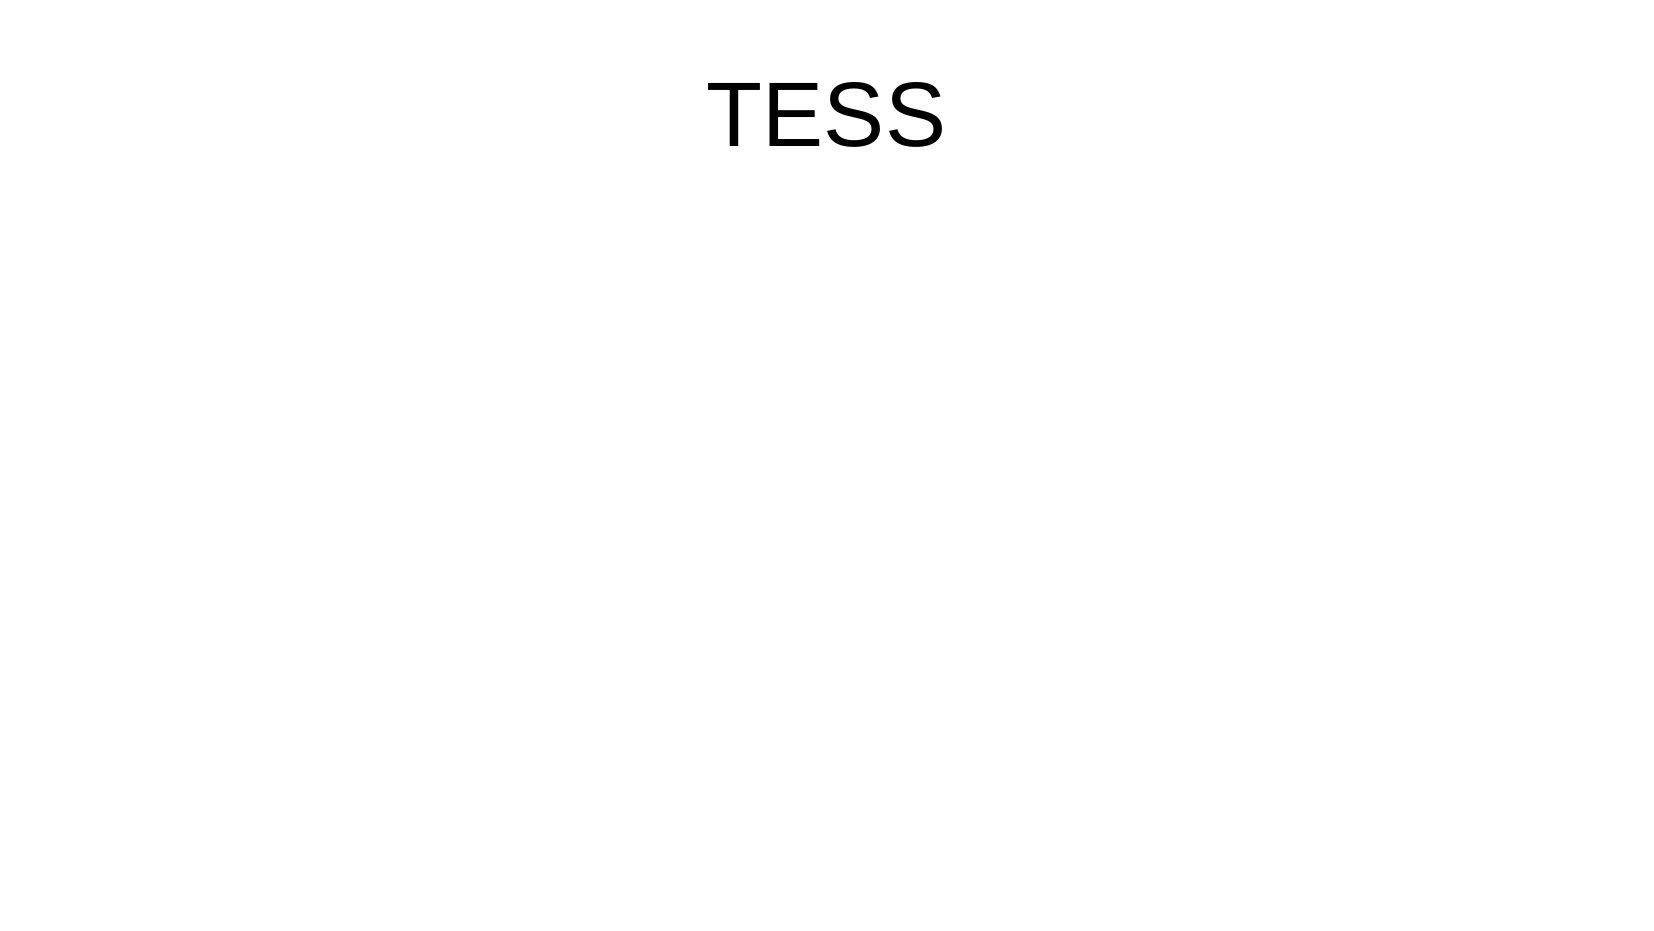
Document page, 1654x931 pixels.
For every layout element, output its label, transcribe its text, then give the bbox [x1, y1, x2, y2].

title TESS [82, 37, 1571, 193]
